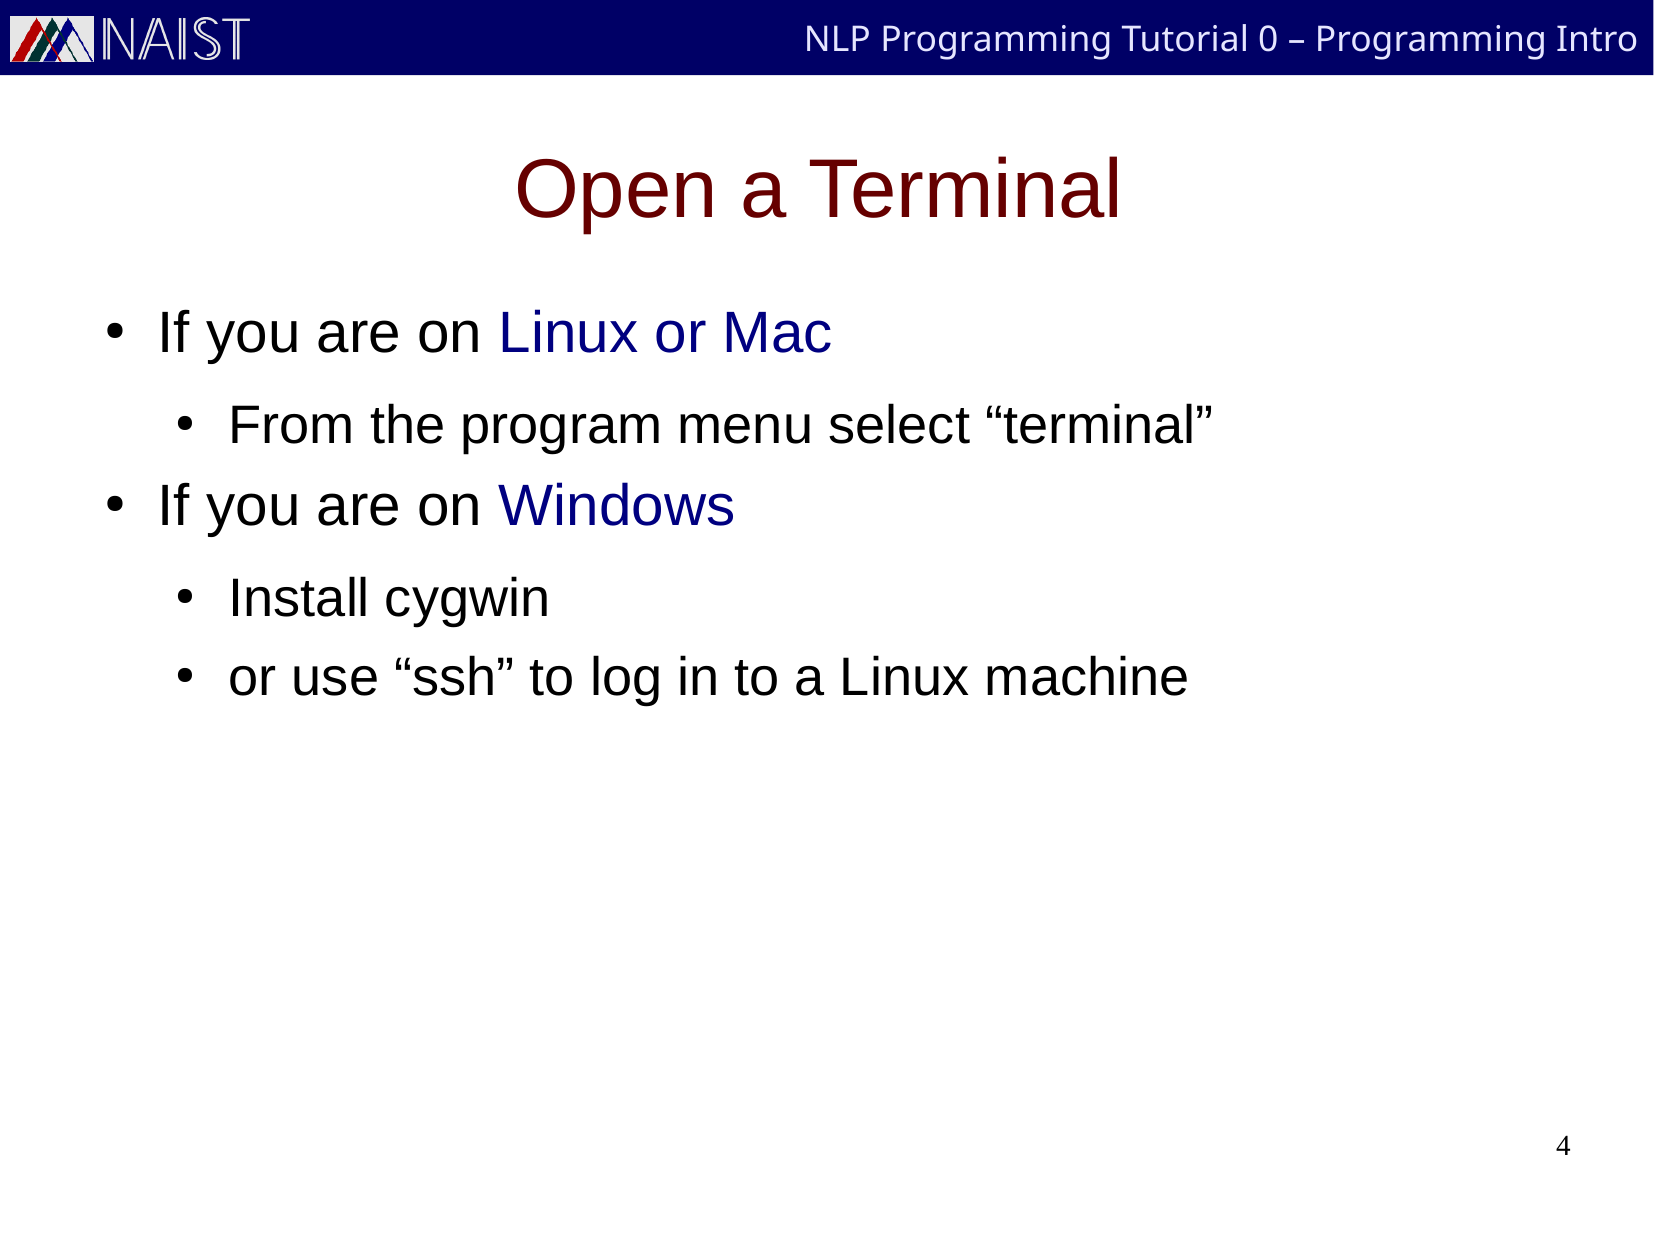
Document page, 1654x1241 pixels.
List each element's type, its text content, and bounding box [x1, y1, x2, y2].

picture [102, 17, 251, 60]
title Open a Terminal [75, 92, 1564, 285]
list If you are on Linux or Mac From the program menu select “terminal” If you are on Windows Install cygwin or use “ssh” to log in to a Linux machine [86, 300, 1576, 1119]
picture [10, 16, 94, 62]
